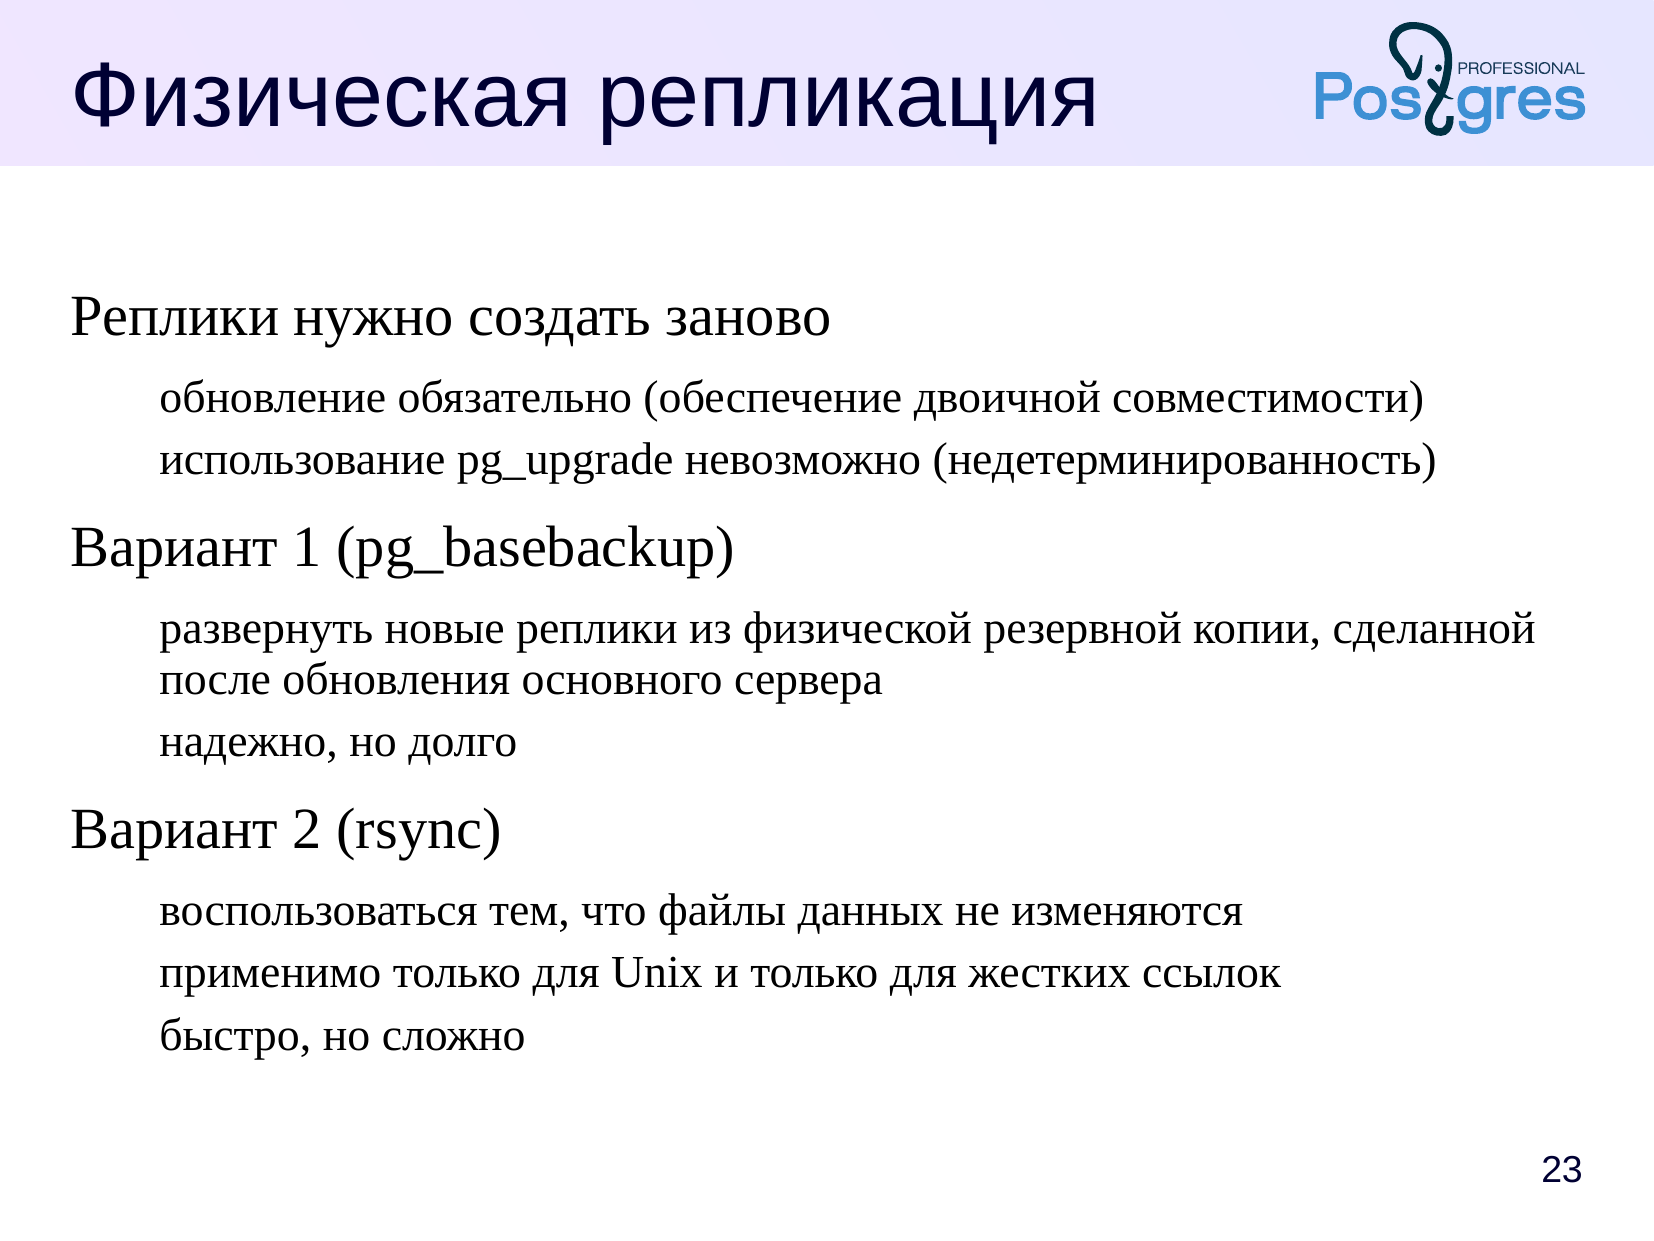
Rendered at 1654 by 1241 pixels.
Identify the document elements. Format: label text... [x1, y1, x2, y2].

title Физическая репликация [70, 43, 1241, 147]
list Реплики нужно создать заново обновление обязательно (обеспечение двоичной совместимости) использование pg_upgrade невозможно (недетерминированность) Вариант 1 (pg_basebackup) развернуть новые реплики из физической резервной копии, сделанной после обновления основного сервера надежно, но долго Вариант 2 (rsync) воспользоваться тем, что файлы данных не изменяются применимо только для Unix и только для жестких ссылок быстро, но сложно [70, 283, 1583, 1141]
